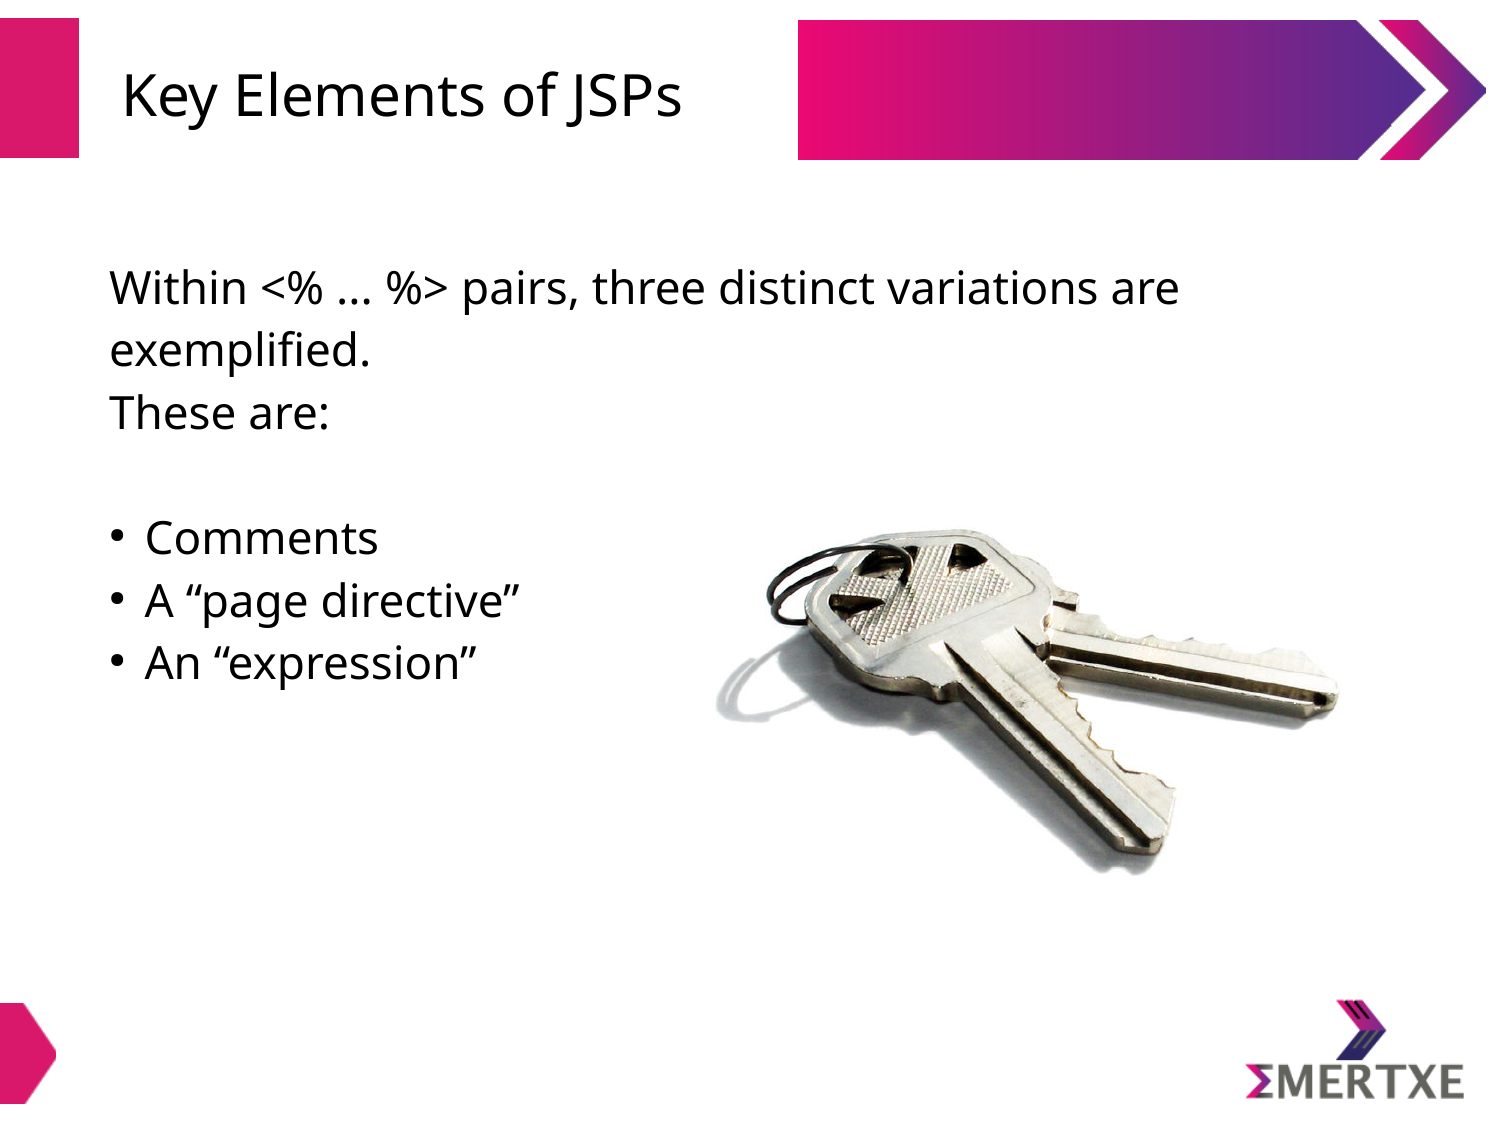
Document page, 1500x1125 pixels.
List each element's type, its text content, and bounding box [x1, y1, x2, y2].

picture [798, 20, 1486, 160]
picture [1245, 996, 1465, 1099]
picture [637, 460, 1428, 934]
text_box Within <% ... %> pairs, three distinct variations are exemplified. These are: Comments A “page directive” An “expression” [94, 248, 1371, 638]
text_box Key Elements of JSPs [106, 47, 733, 199]
